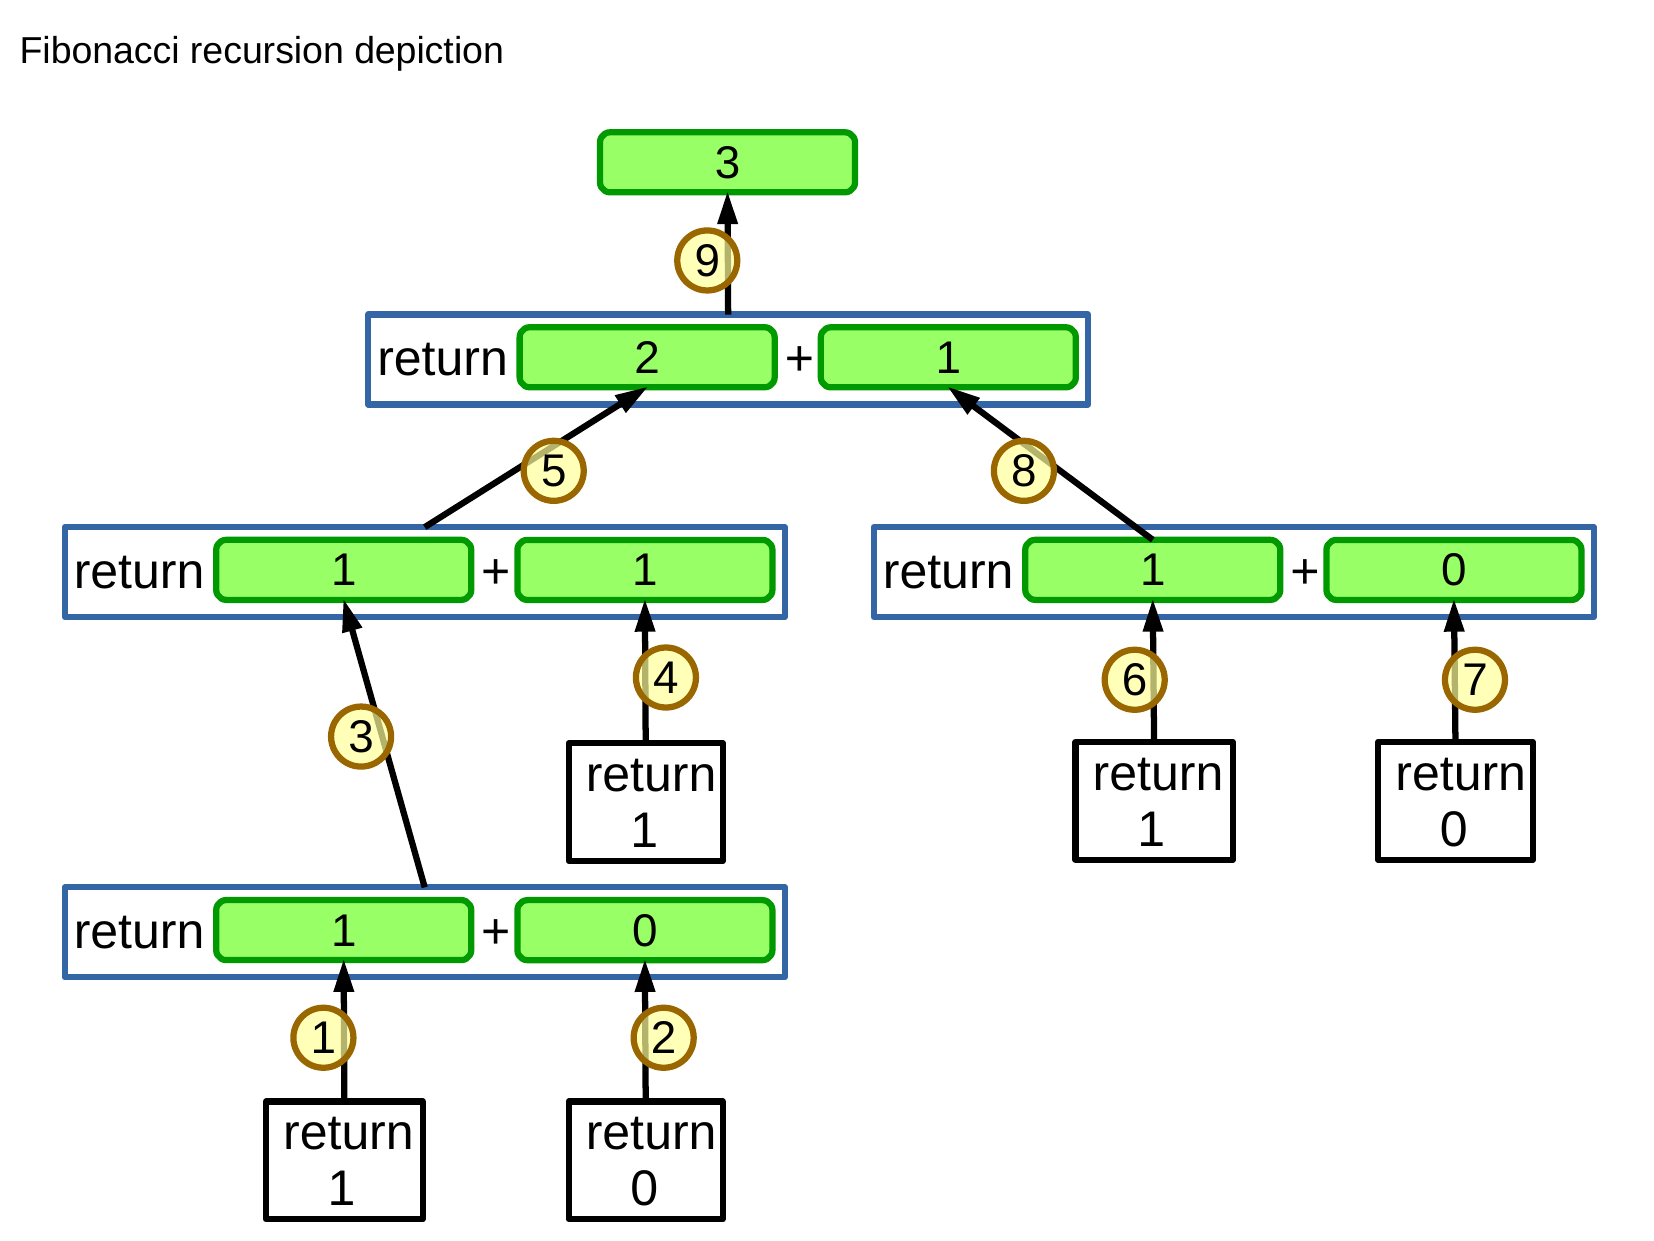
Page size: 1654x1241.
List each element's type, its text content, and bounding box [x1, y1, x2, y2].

text_box 3 [331, 706, 392, 767]
text_box return 0 [568, 1101, 723, 1220]
text_box return [73, 903, 205, 960]
text_box + [481, 543, 511, 599]
text_box return 1 [266, 1101, 423, 1220]
text_box + [784, 330, 815, 387]
text_box 1 [216, 539, 472, 600]
text_box 8 [993, 440, 1054, 501]
text_box + [1290, 543, 1320, 599]
text_box return 1 [568, 743, 723, 862]
text_box 0 [1326, 539, 1582, 600]
text_box 1 [1025, 539, 1281, 600]
text_box 3 [600, 132, 856, 193]
text_box 1 [293, 1007, 354, 1068]
text_box 1 [820, 327, 1076, 388]
text_box return 1 [1075, 741, 1233, 860]
text_box return 0 [1378, 741, 1533, 860]
text_box + [481, 903, 511, 960]
text_box 1 [517, 539, 773, 600]
text_box return [377, 330, 509, 387]
text_box 0 [517, 900, 773, 961]
text_box 2 [519, 327, 775, 388]
text_box 9 [677, 230, 738, 291]
text_box return [73, 543, 205, 599]
text_box Fibonacci recursion depiction [19, 30, 871, 73]
text_box 7 [1444, 649, 1506, 710]
text_box return [882, 543, 1014, 599]
text_box 4 [635, 647, 696, 708]
text_box 6 [1104, 649, 1165, 710]
text_box 5 [523, 440, 584, 501]
text_box 2 [633, 1007, 694, 1068]
text_box 1 [216, 900, 472, 961]
